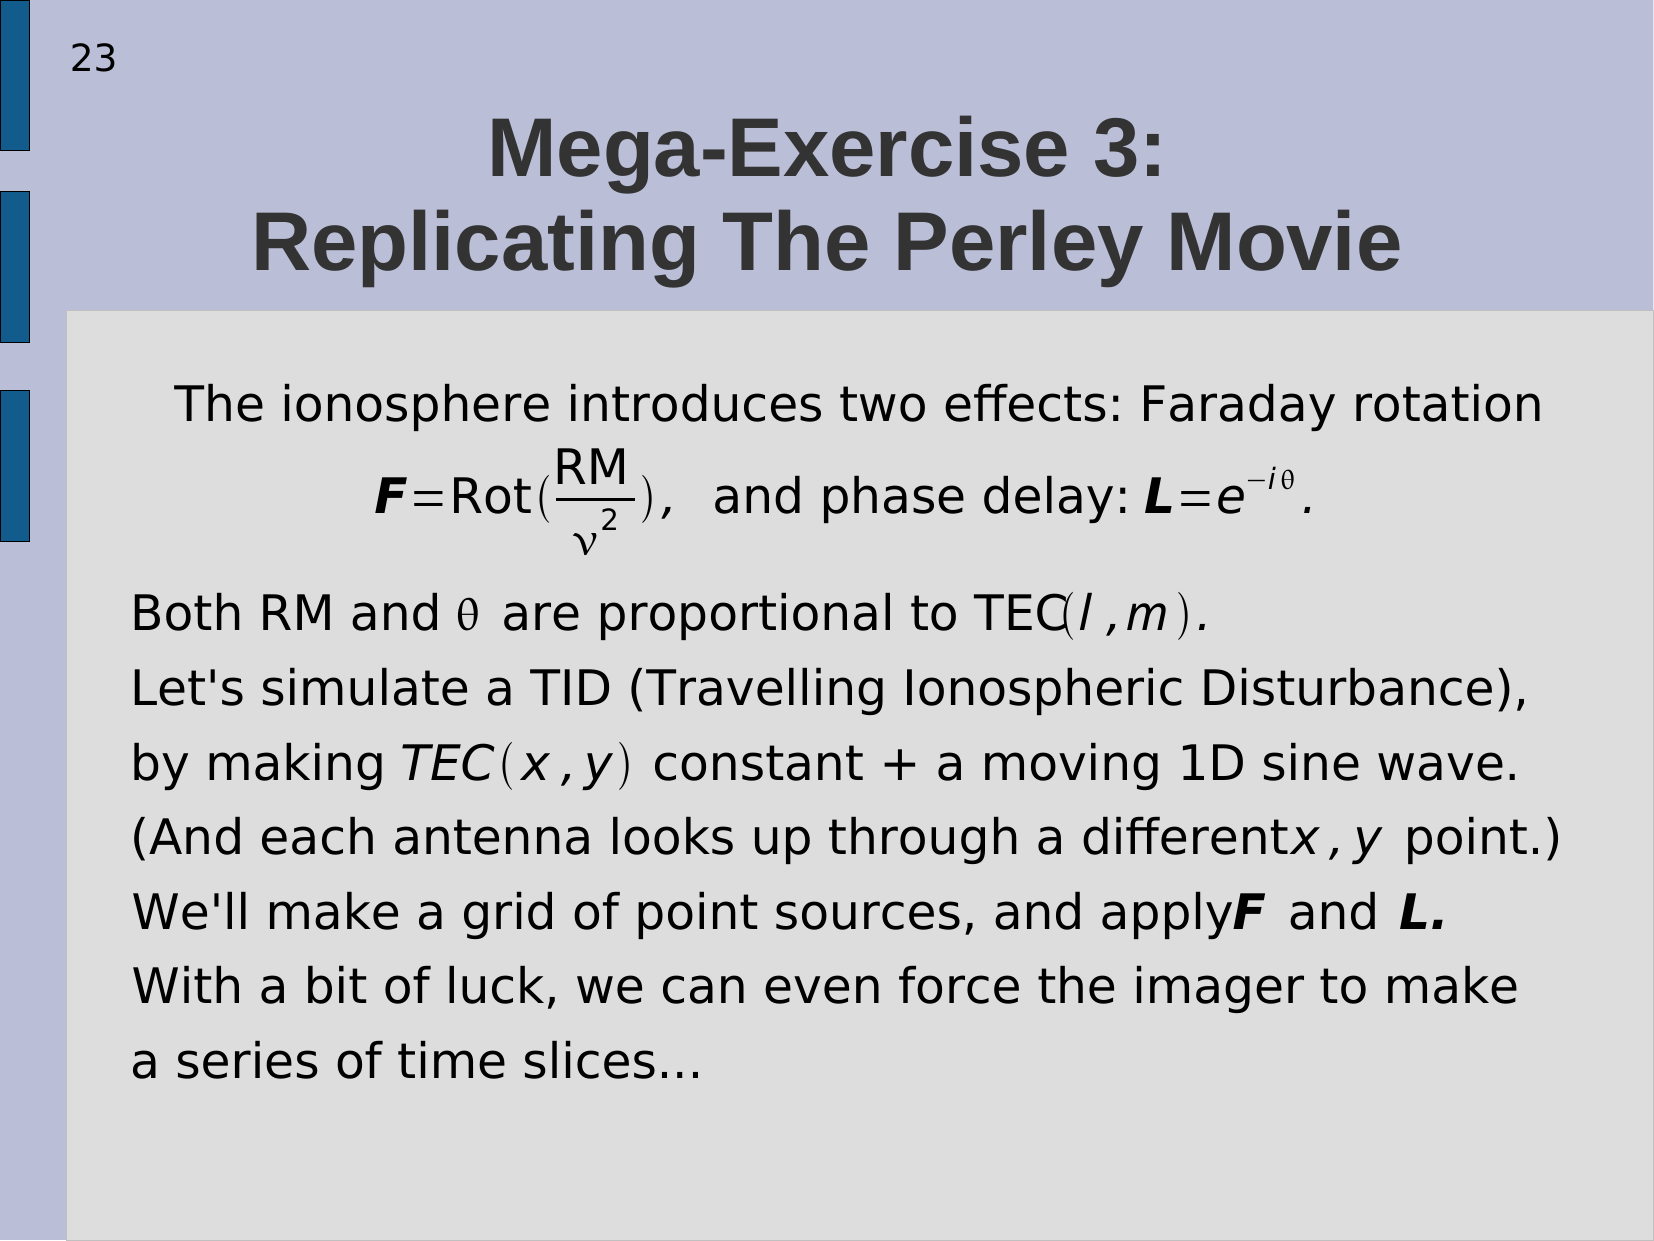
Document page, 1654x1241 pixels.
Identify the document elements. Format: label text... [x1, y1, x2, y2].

text_box <number> [57, 29, 292, 103]
chart [124, 364, 1565, 1093]
title Mega-Exercise 3: Replicating The Perley Movie [121, 91, 1534, 299]
